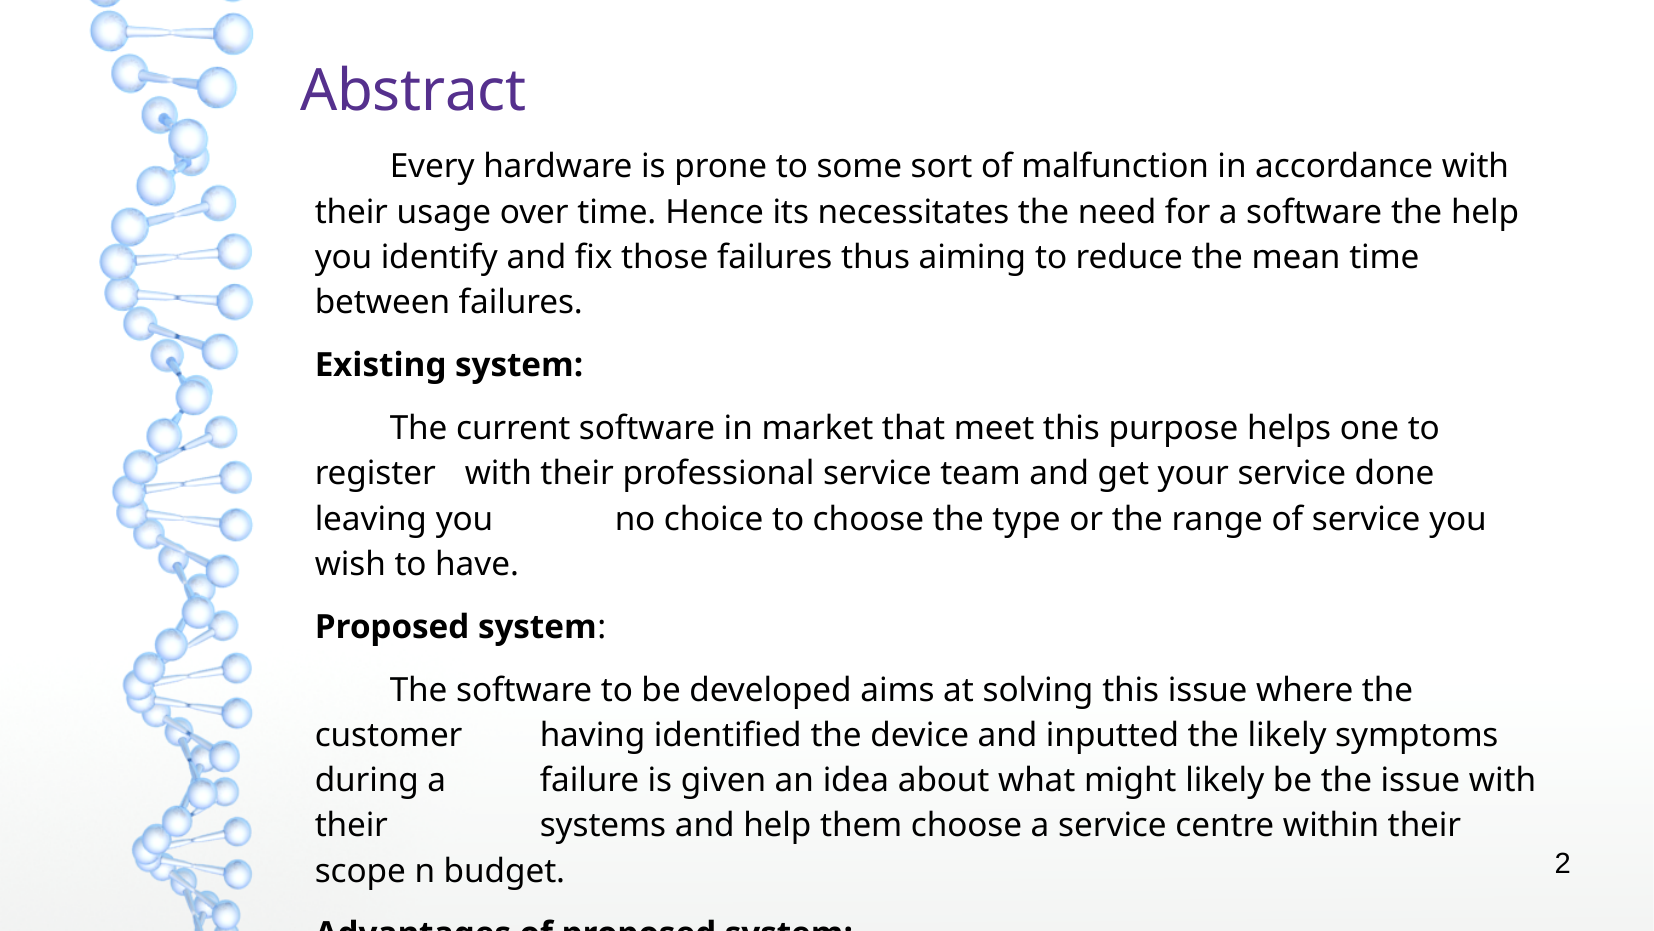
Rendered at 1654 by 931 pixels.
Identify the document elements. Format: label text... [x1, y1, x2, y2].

title Abstract [300, 11, 1629, 166]
picture [0, 0, 1654, 931]
text_box Every hardware is prone to some sort of malfunction in accordance with their usage over time. Hence its necessitates the need for a software the help you identify and fix those failures thus aiming to reduce the mean time between failures. Existing system: The current software in market that meet this purpose helps one to register with their professional service team and get your service done leaving you no choice to choose the type or the range of service you wish to have. Proposed system: The software to be developed aims at solving this issue where the customer having identified the device and inputted the likely symptoms during a failure is given an idea about what might likely be the issue with their systems and help them choose a service centre within their scope n budget. Advantages of proposed system:  Helps in diagnosing about what is likely to be the issue.  Help choose the service on basis of your budget/locality. [300, 135, 1561, 893]
